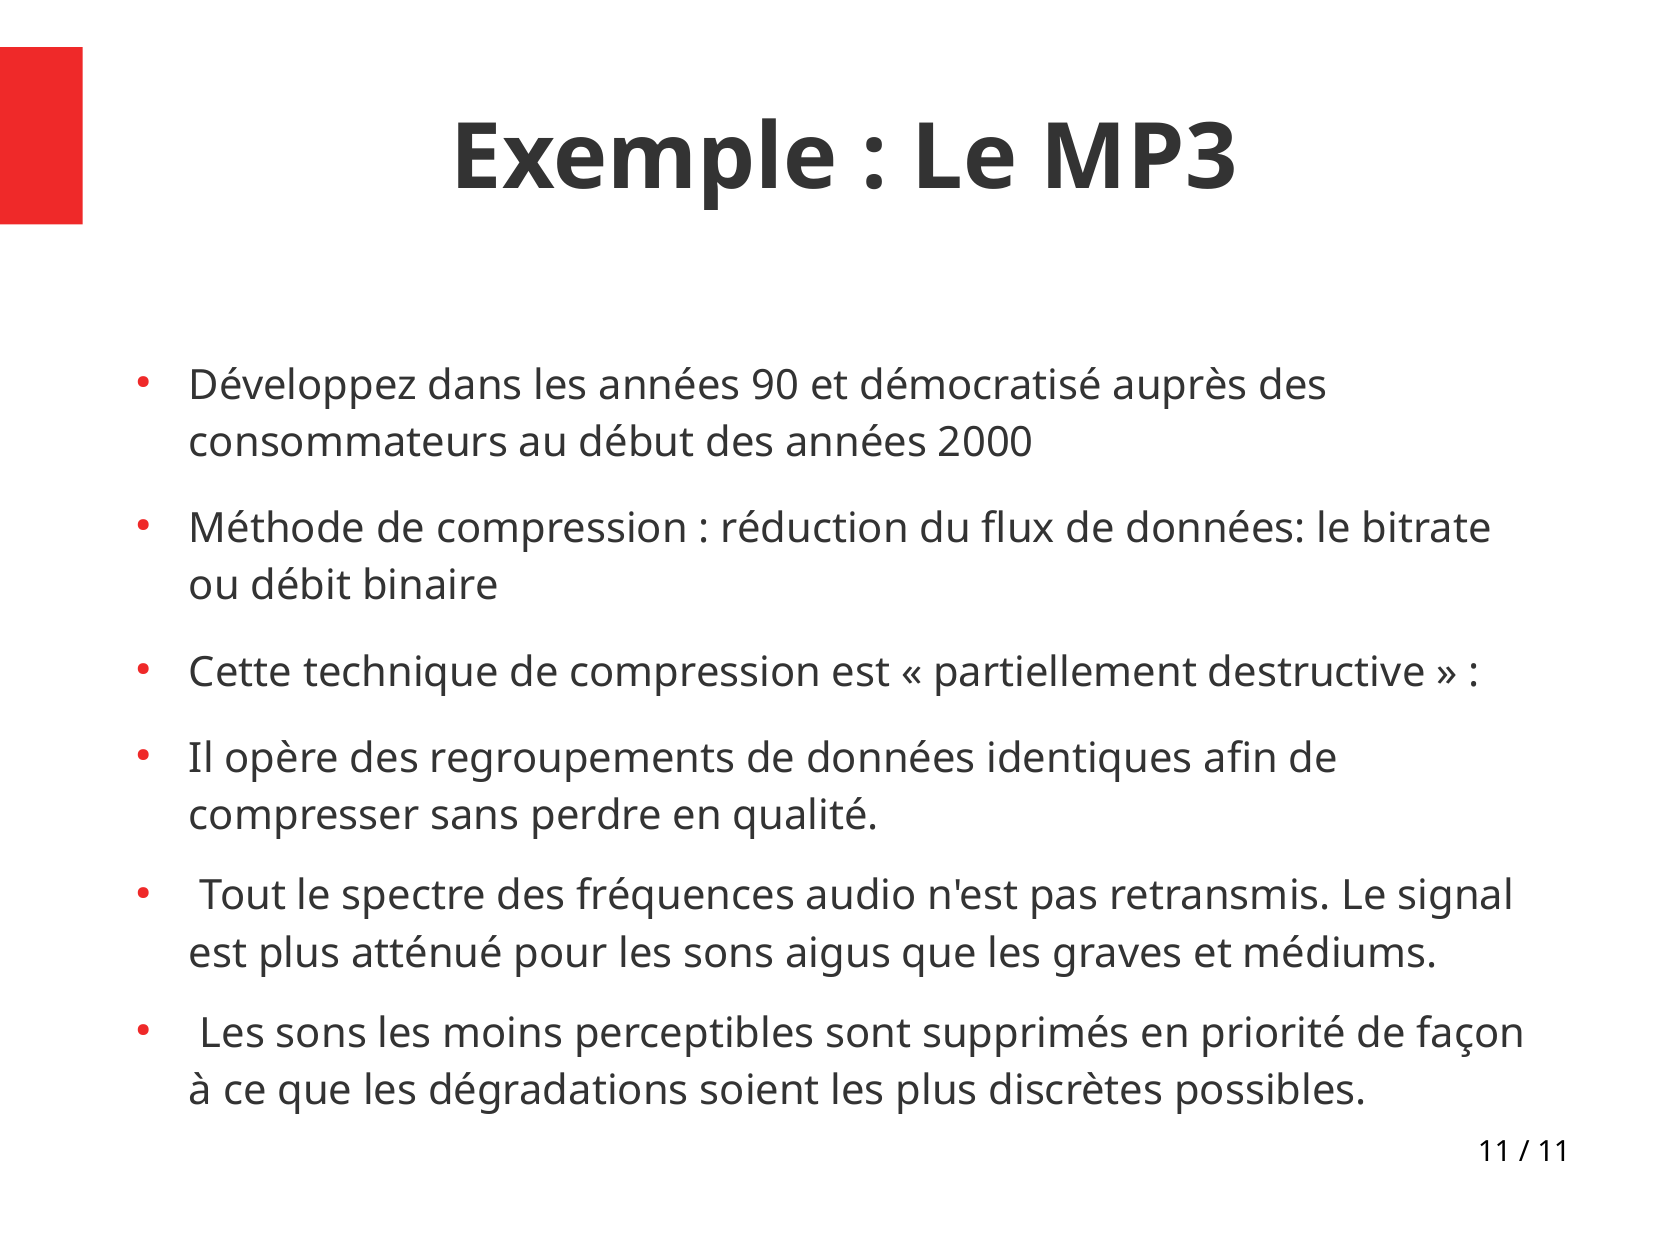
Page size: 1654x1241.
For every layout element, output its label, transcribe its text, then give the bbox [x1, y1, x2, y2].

title Exemple : Le MP3 [118, 49, 1571, 257]
list Développez dans les années 90 et démocratisé auprès des consommateurs au début des années 2000 Méthode de compression : réduction du flux de données: le bitrate ou débit binaire Cette technique de compression est « partiellement destructive » : Il opère des regroupements de données identiques afin de compresser sans perdre en qualité. Tout le spectre des fréquences audio n'est pas retransmis. Le signal est plus atténué pour les sons aigus que les graves et médiums. Les sons les moins perceptibles sont supprimés en priorité de façon à ce que les dégradations soient les plus discrètes possibles. [118, 354, 1536, 1074]
